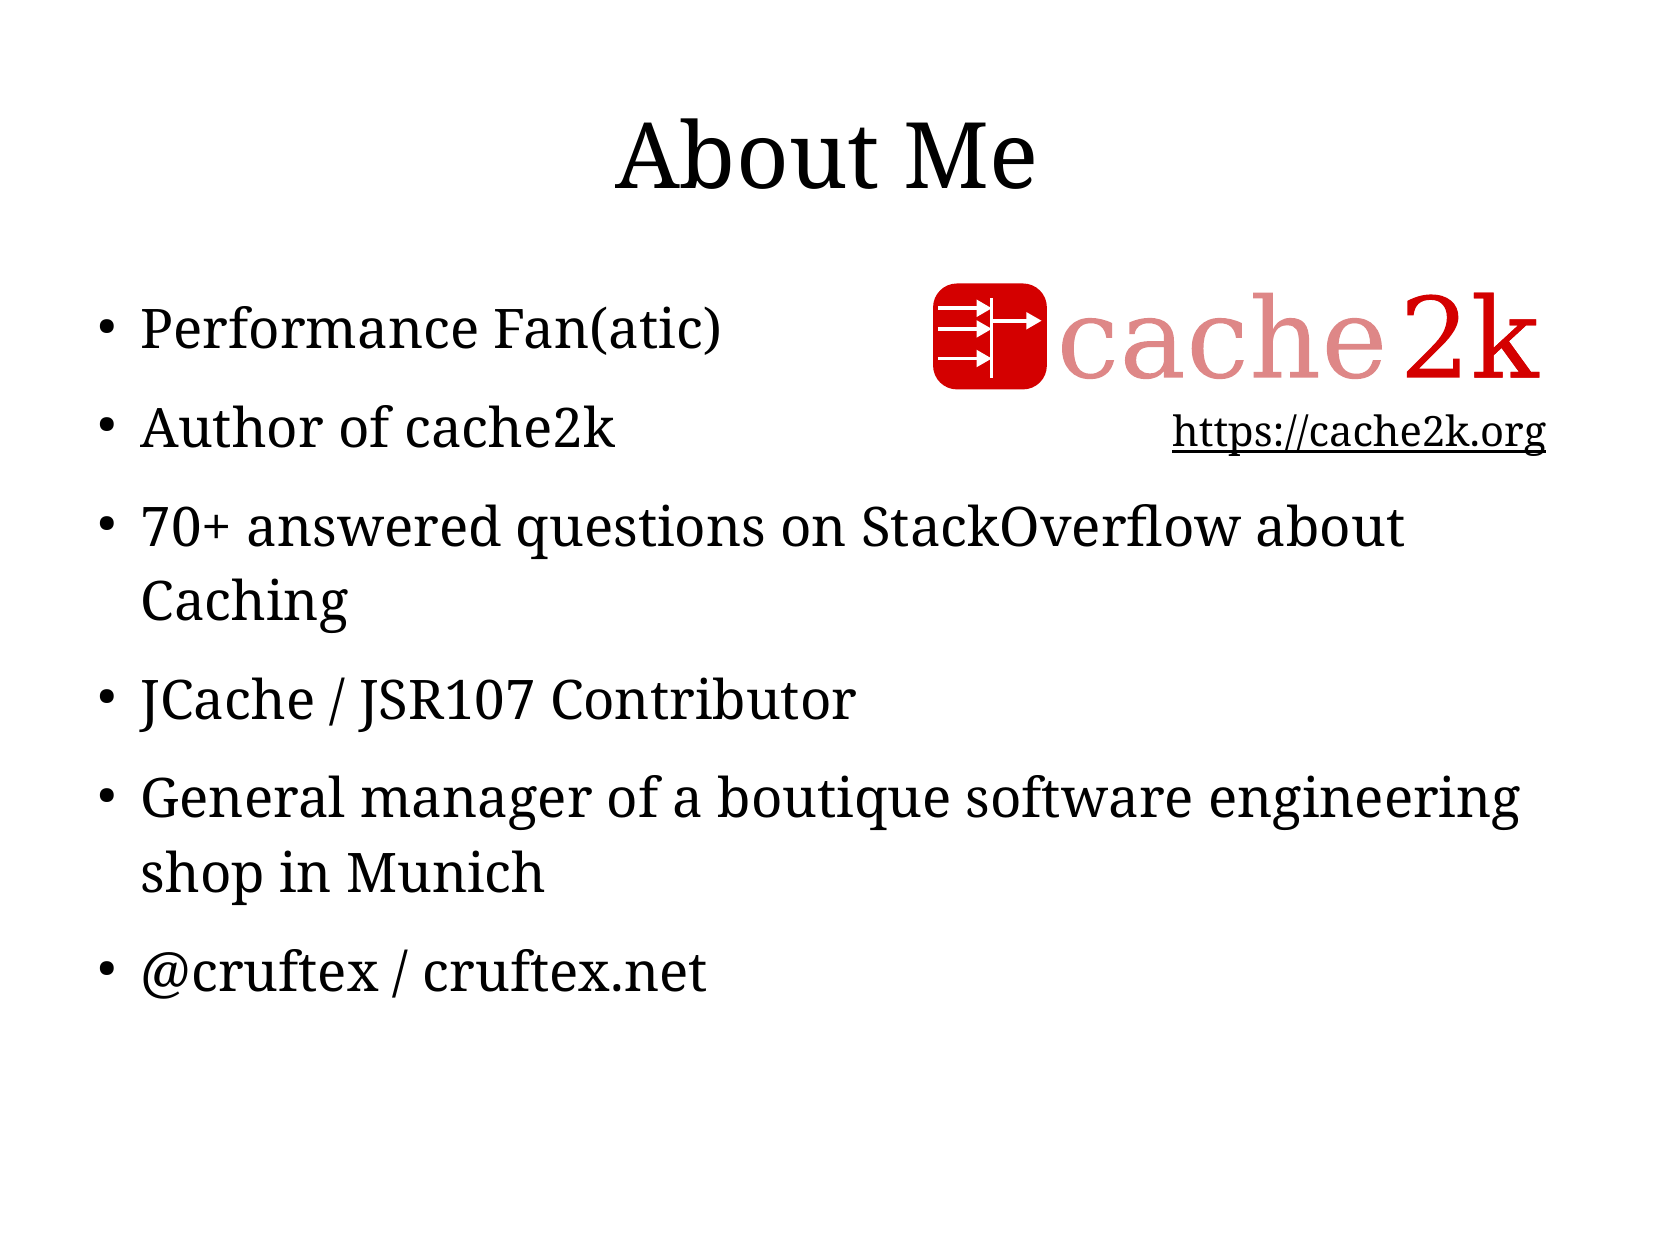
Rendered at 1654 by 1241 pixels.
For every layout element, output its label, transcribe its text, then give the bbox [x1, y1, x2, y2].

list Performance Fan(atic) Author of cache2k 70+ answered questions on StackOverflow about Caching JCache / JSR107 Contributor General manager of a boutique software engineering shop in Munich @cruftex / cruftex.net [82, 290, 1571, 1010]
picture [933, 283, 1540, 390]
title About Me [82, 49, 1571, 257]
text_box https://cache2k.org [1157, 394, 1607, 525]
